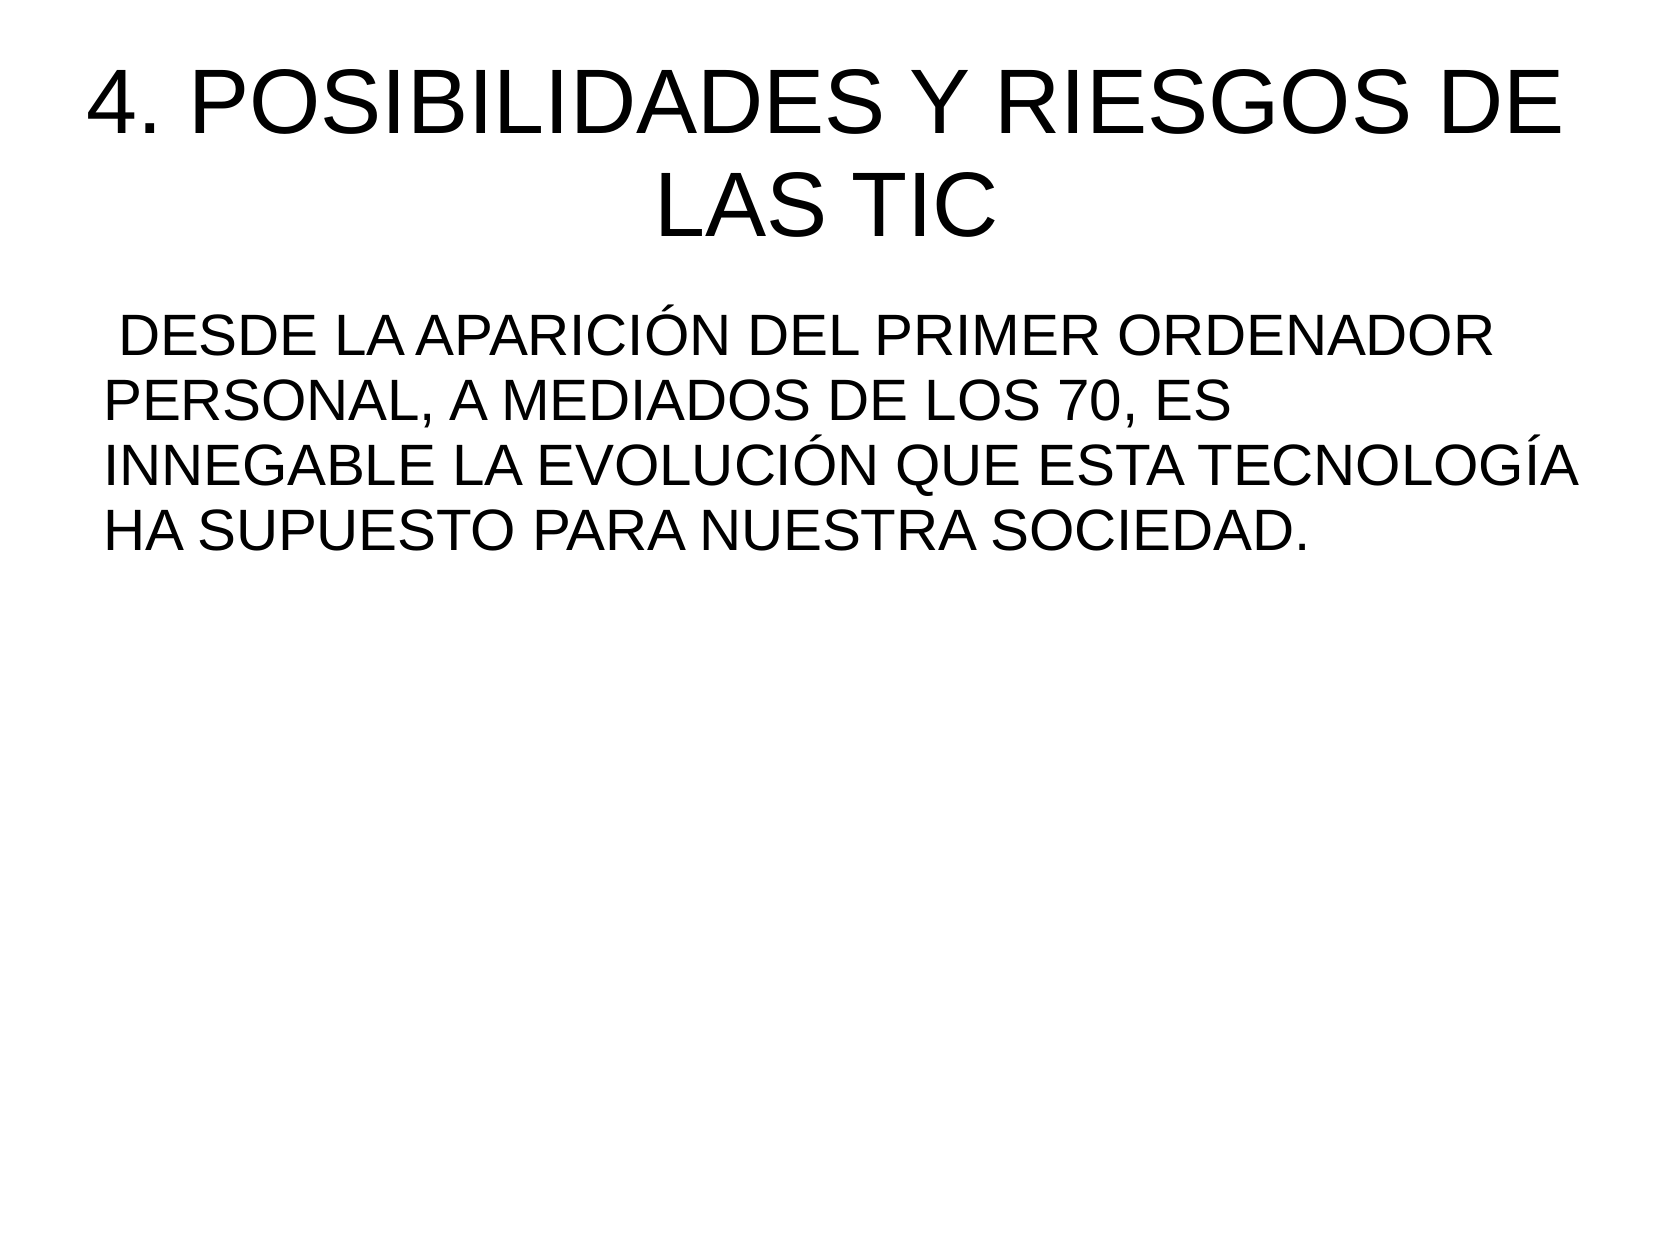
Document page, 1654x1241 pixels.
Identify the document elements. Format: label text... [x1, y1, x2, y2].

title 4. POSIBILIDADES Y RIESGOS DE LAS TIC [82, 49, 1571, 257]
text_box DESDE LA APARICIÓN DEL PRIMER ORDENADOR PERSONAL, A MEDIADOS DE LOS 70, ES INNEGABLE LA EVOLUCIÓN QUE ESTA TECNOLOGÍA HA SUPUESTO PARA NUESTRA SOCIEDAD. [88, 295, 1595, 636]
